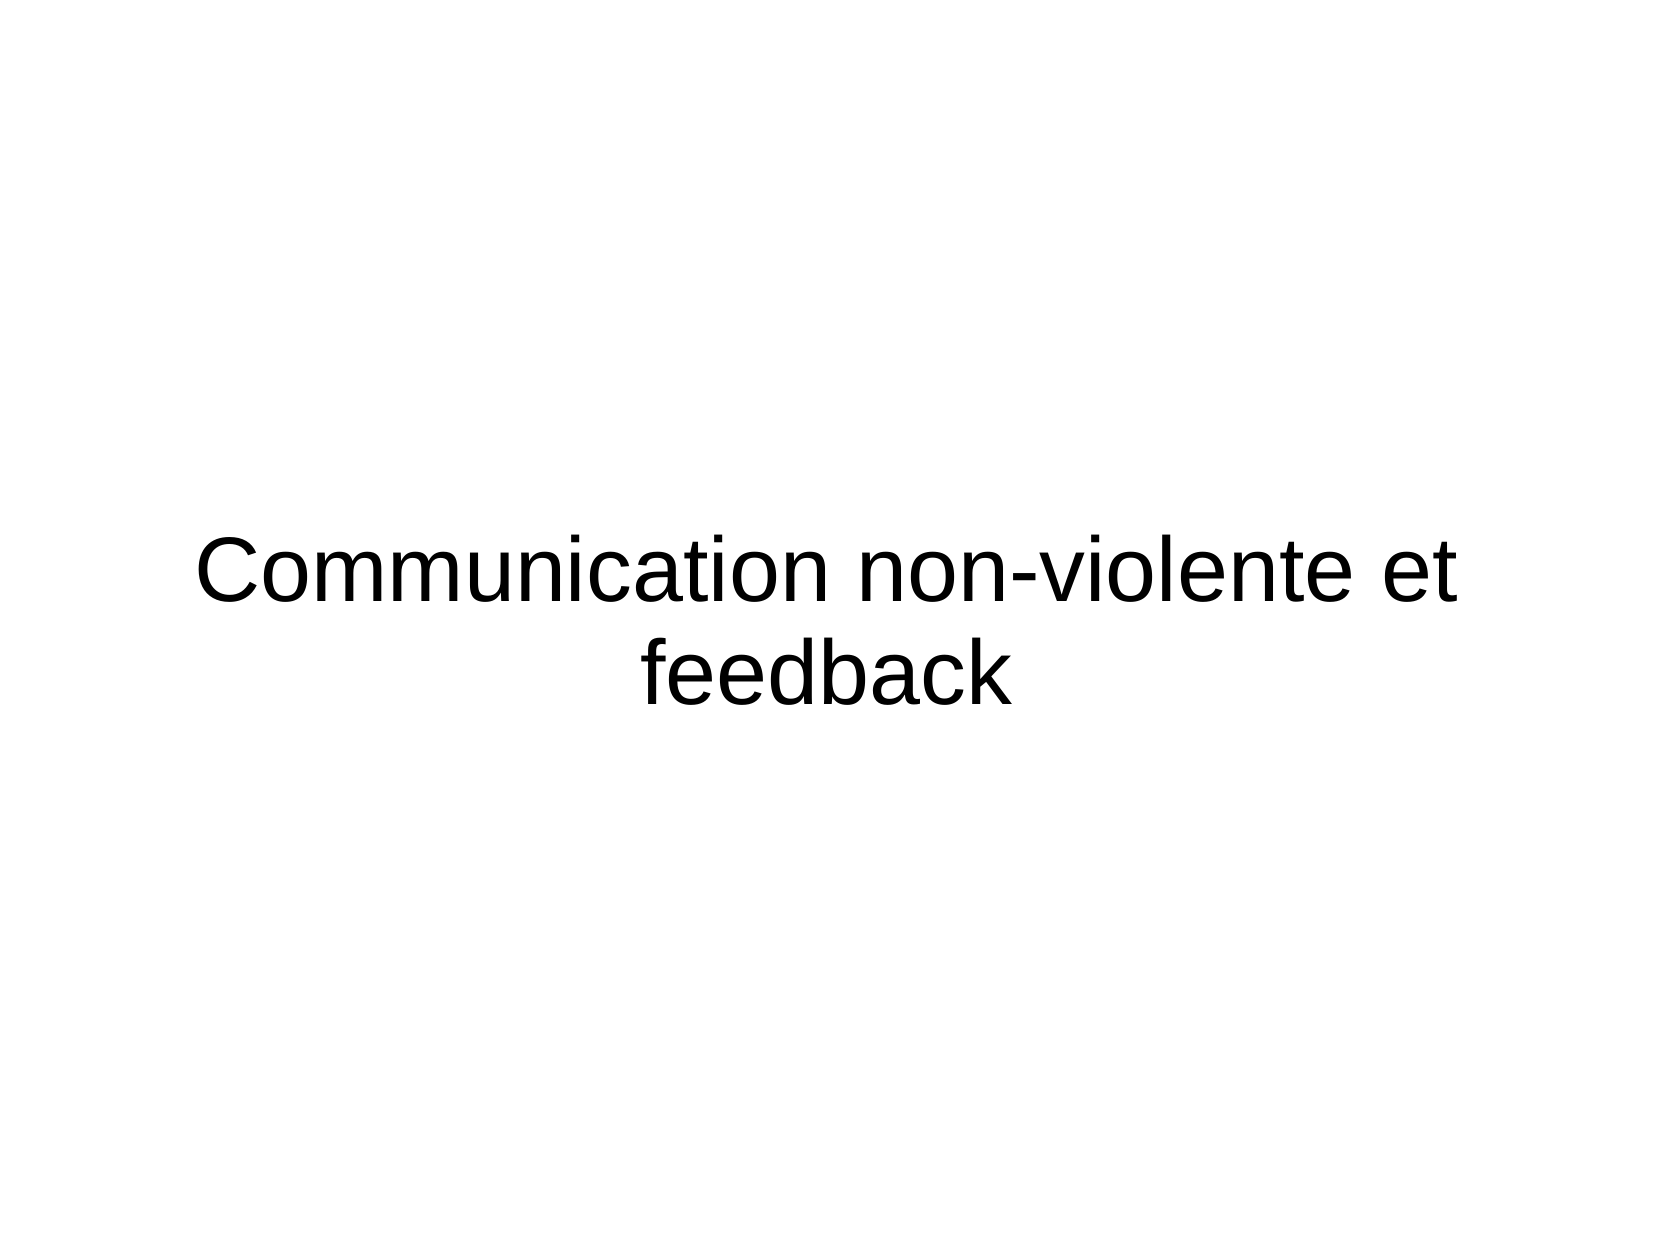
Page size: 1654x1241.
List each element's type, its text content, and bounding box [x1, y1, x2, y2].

title Communication non-violente et feedback [82, 49, 1571, 1193]
